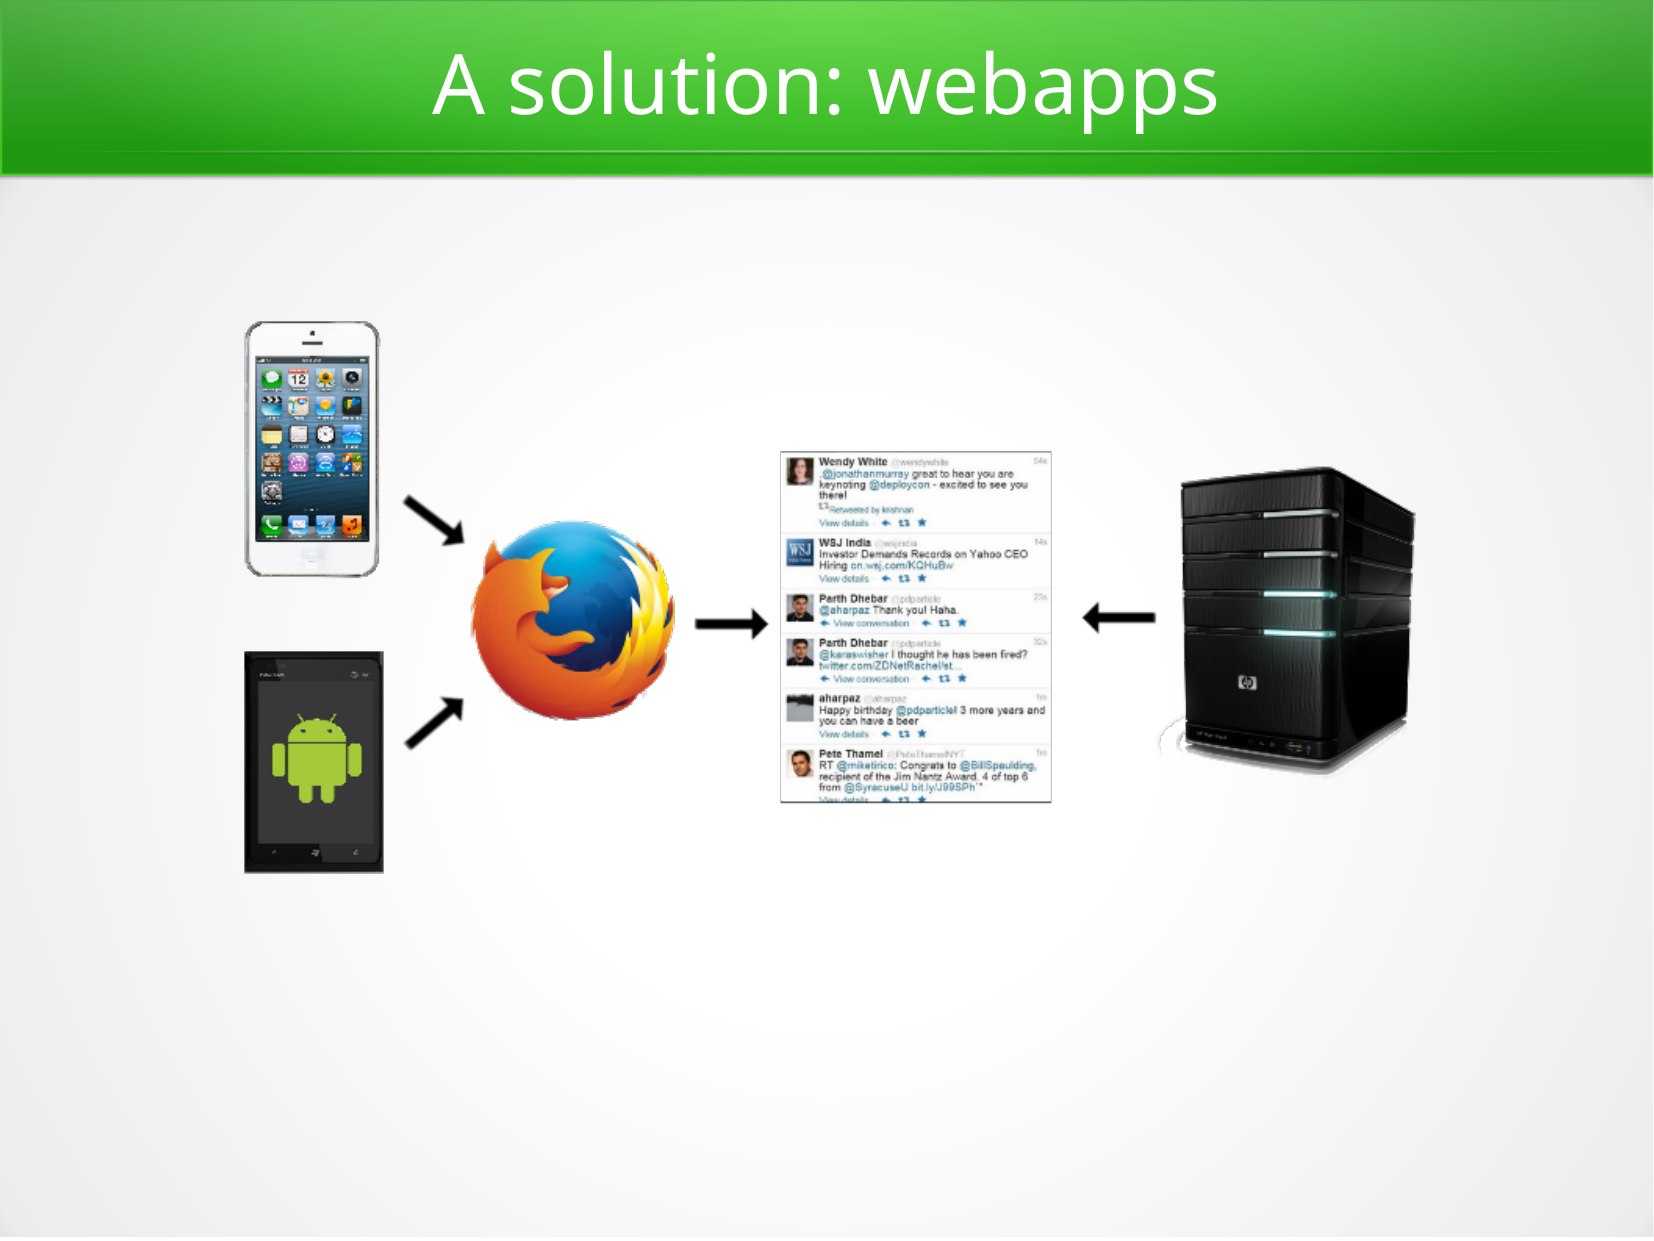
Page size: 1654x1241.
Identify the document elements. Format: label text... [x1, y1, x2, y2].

picture [0, 0, 1654, 1237]
title A solution: webapps [82, 0, 1571, 191]
